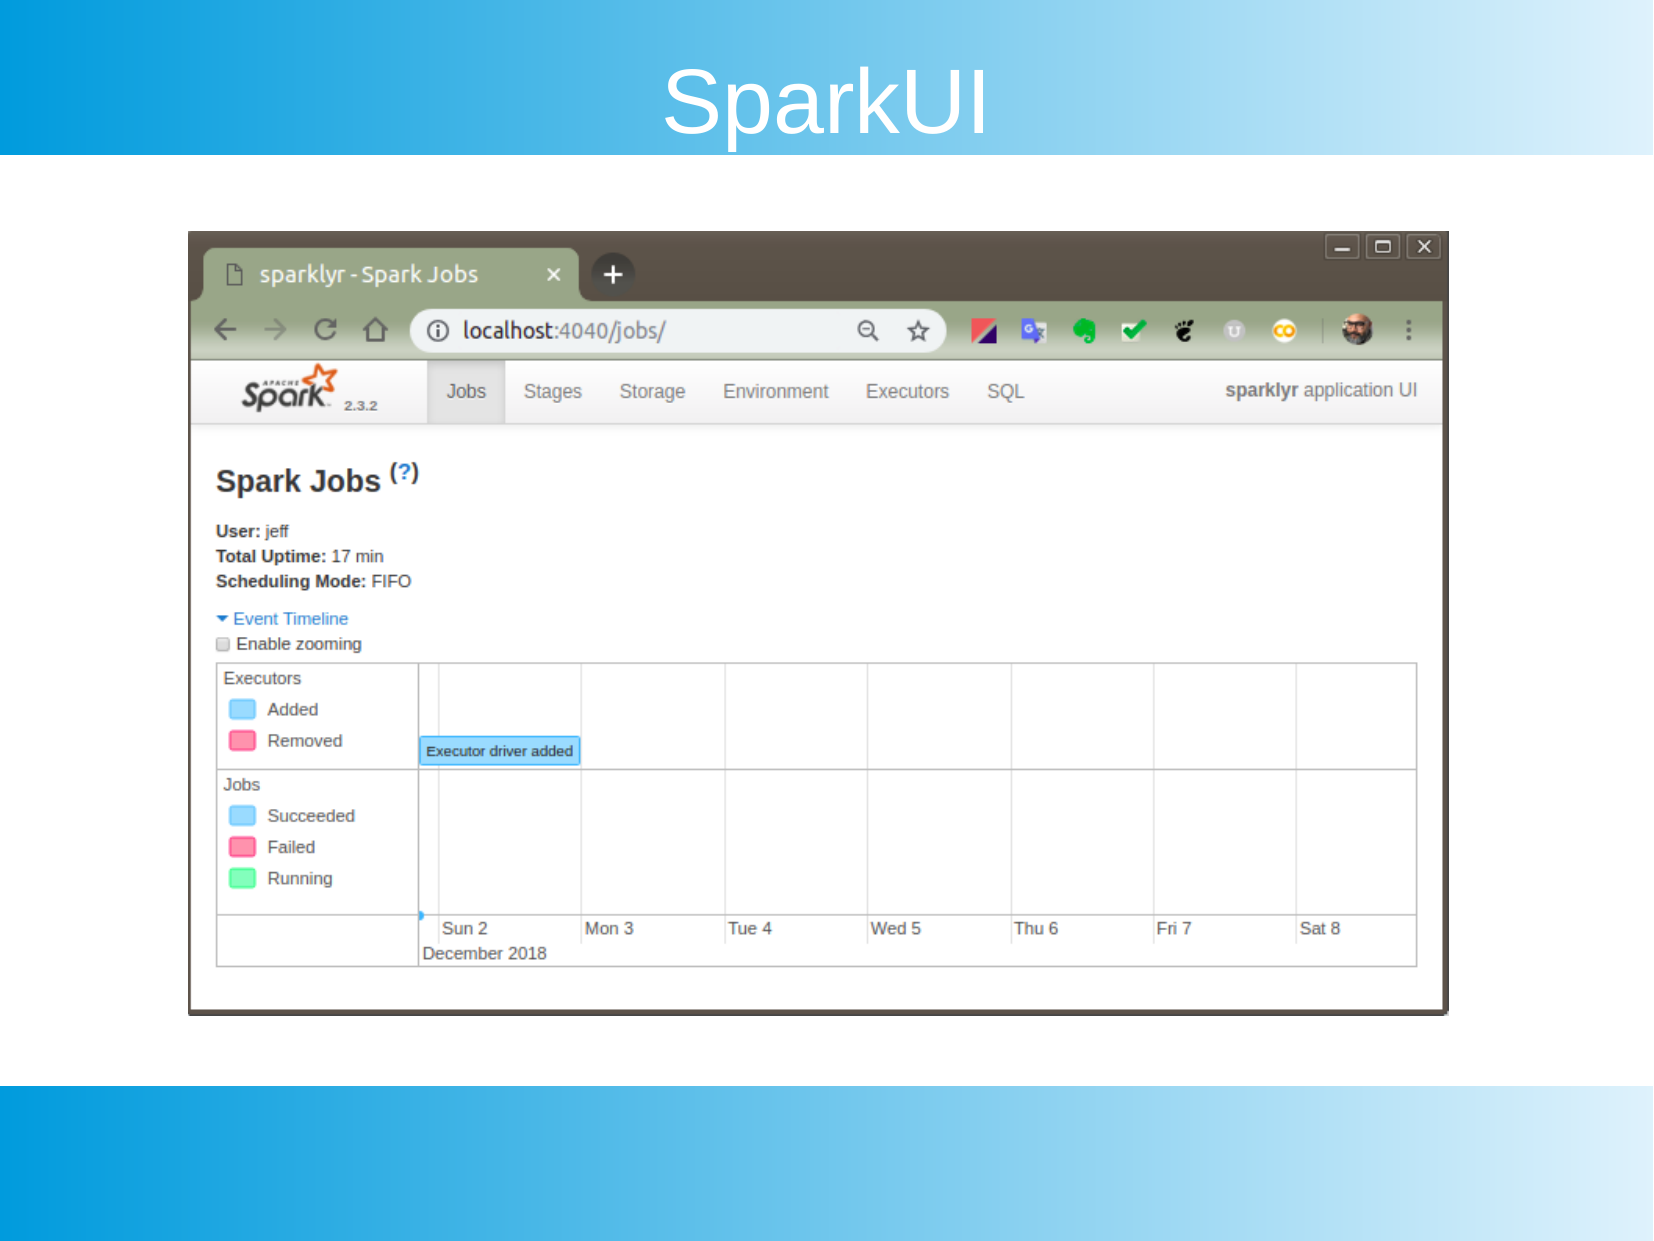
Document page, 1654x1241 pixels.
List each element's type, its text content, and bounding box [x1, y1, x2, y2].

picture [188, 231, 1449, 1016]
title SparkUI [82, 49, 1571, 155]
